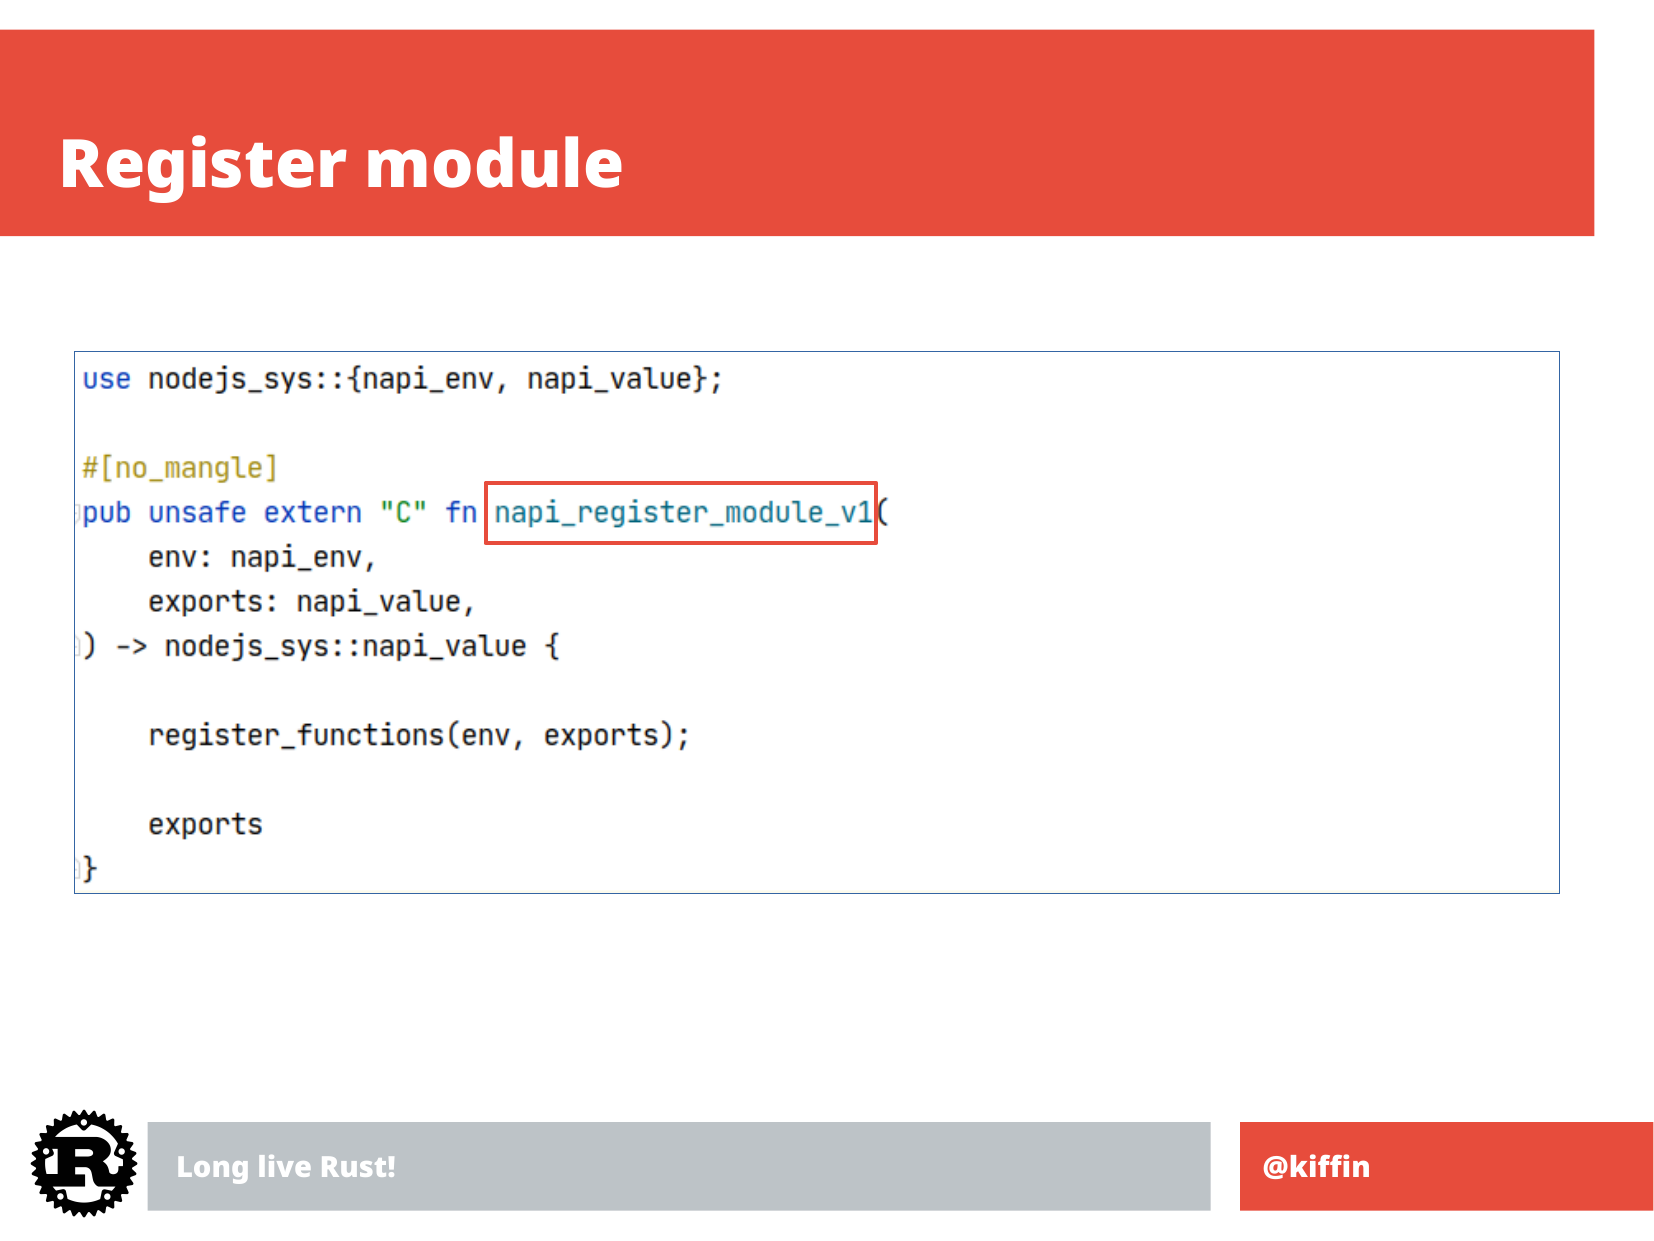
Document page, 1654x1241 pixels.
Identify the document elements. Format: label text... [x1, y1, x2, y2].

picture [74, 351, 1560, 894]
picture [30, 1109, 138, 1218]
title Register module [59, 59, 1595, 207]
text_box Long live Rust! [176, 1122, 1201, 1211]
text_box @kiffin [1262, 1122, 1654, 1211]
